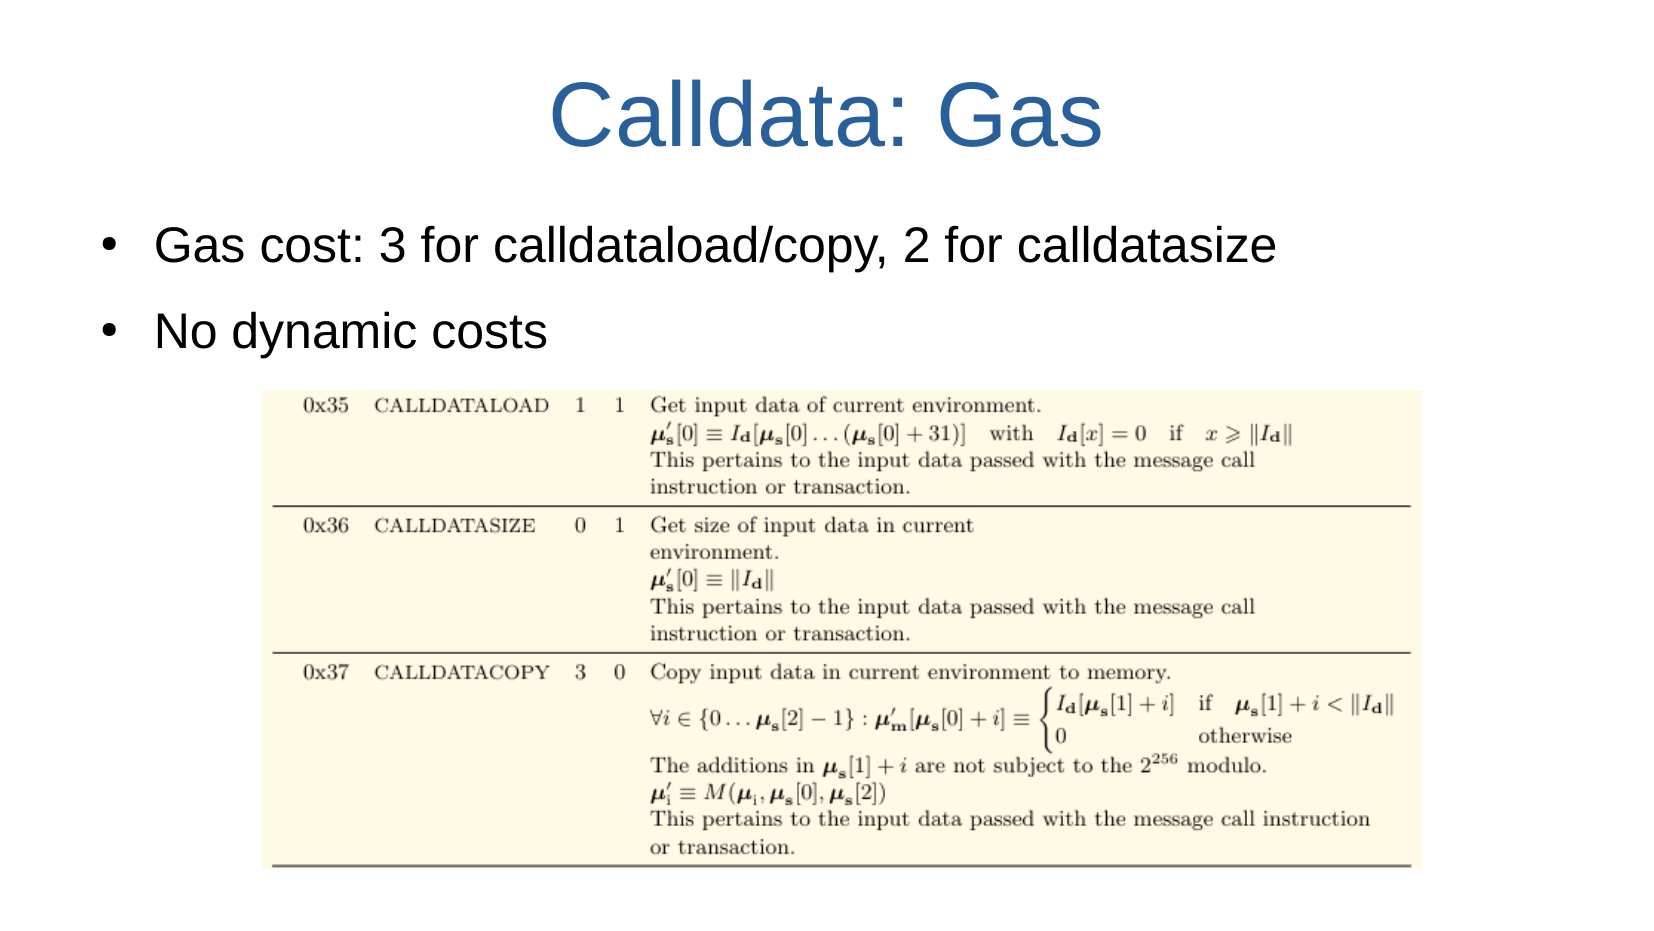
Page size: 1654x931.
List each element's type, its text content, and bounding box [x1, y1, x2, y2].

title Calldata: Gas [82, 37, 1571, 193]
list Gas cost: 3 for calldataload/copy, 2 for calldatasize No dynamic costs [82, 217, 1565, 413]
picture [262, 413, 1422, 870]
